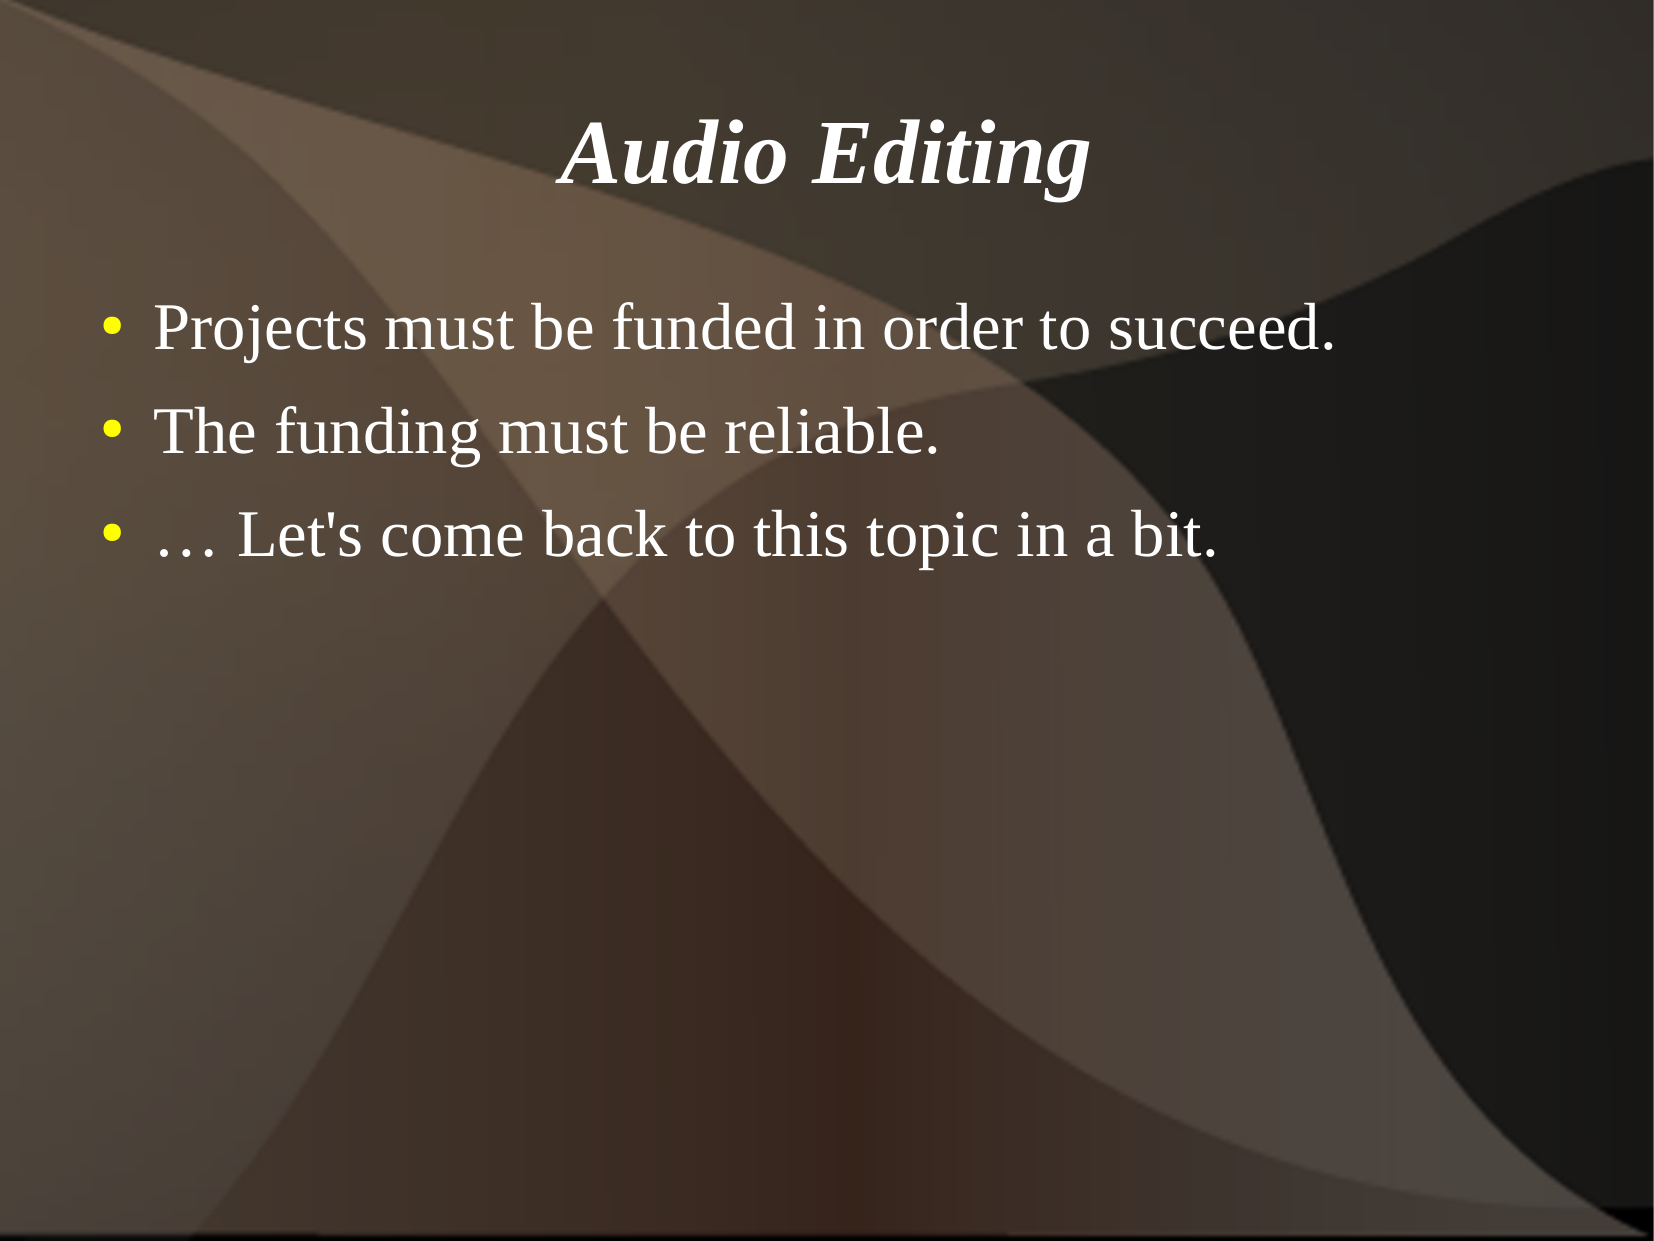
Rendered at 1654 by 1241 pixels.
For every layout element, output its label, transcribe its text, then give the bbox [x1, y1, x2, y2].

title Audio Editing [82, 56, 1571, 250]
list Projects must be funded in order to succeed. The funding must be reliable. … Let's come back to this topic in a bit. [82, 290, 1571, 1094]
picture [0, 0, 1654, 1241]
